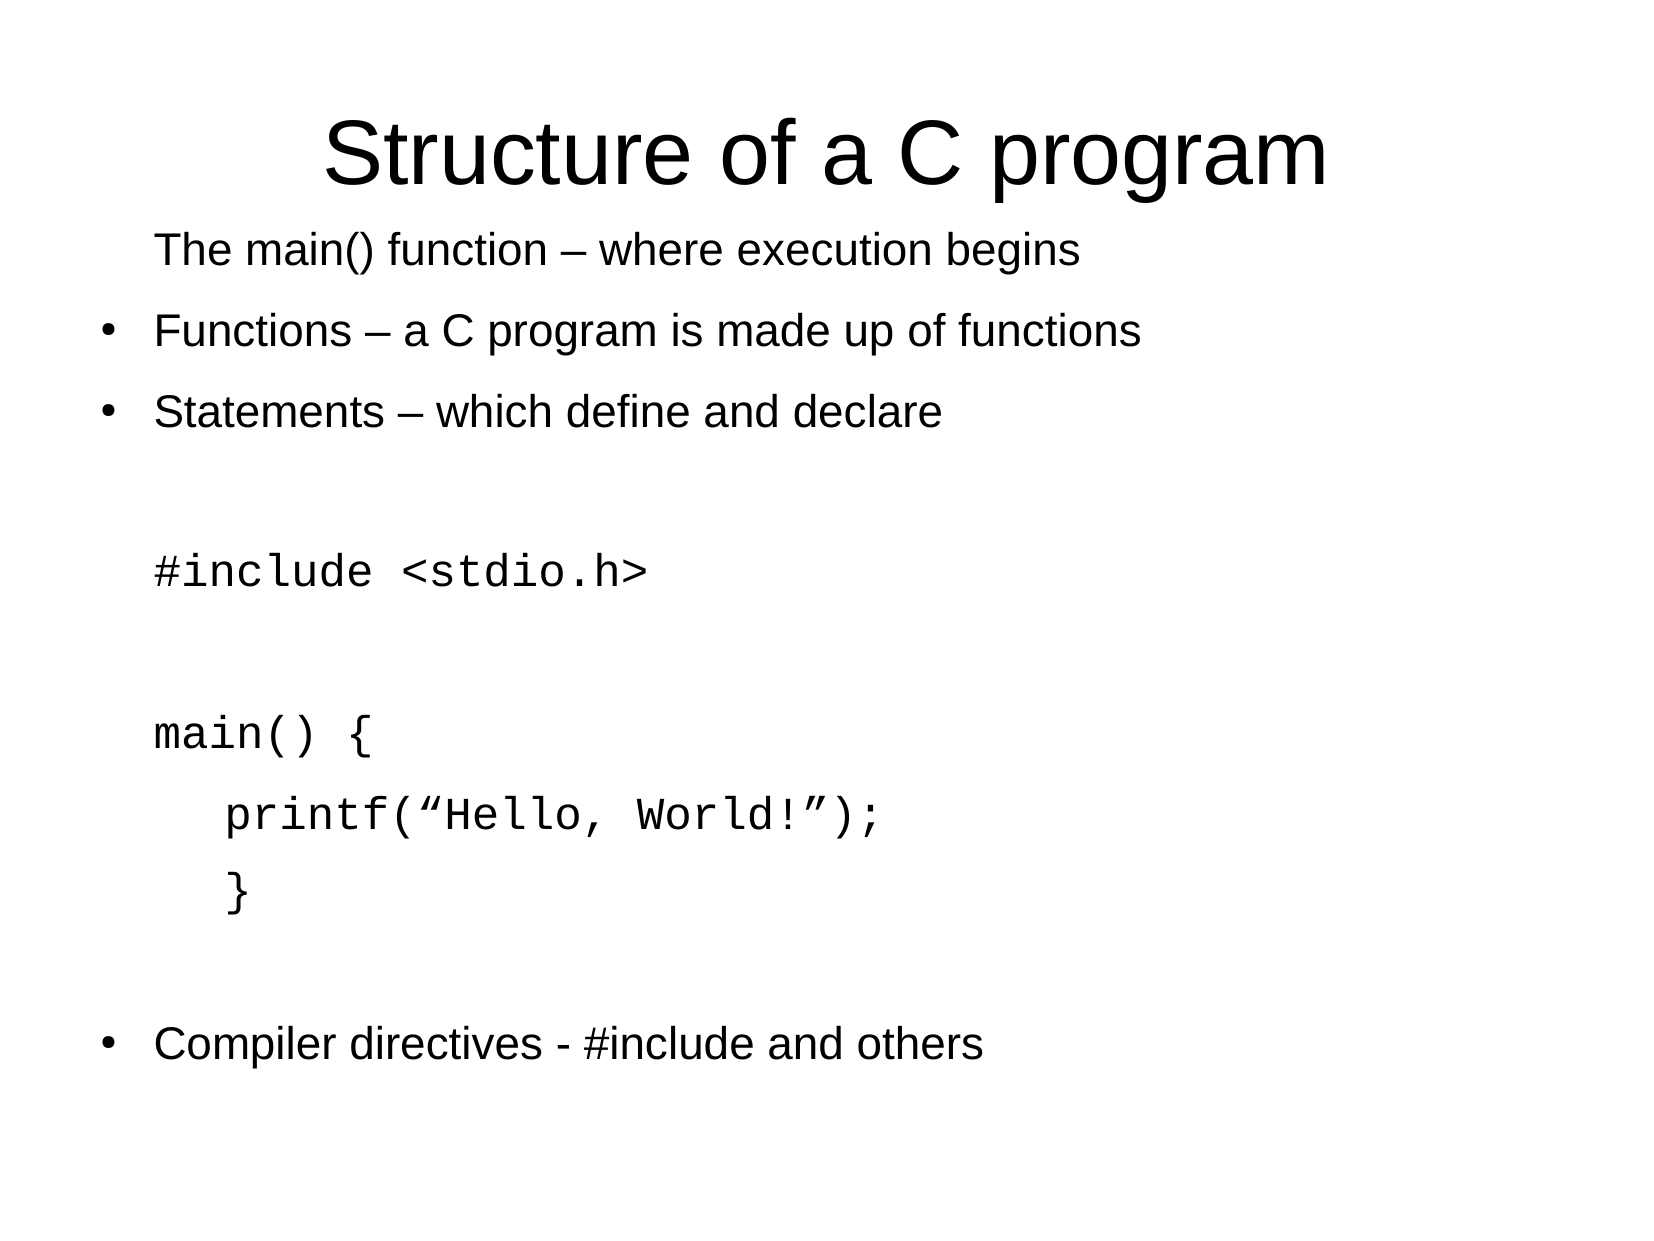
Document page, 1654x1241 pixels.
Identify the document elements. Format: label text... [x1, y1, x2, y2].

title Structure of a C program [82, 49, 1571, 257]
list The main() function – where execution begins Functions – a C program is made up of functions Statements – which define and declare #include <stdio.h> main() { printf(“Hello, World!”); } Compiler directives - #include and others [82, 224, 1538, 1170]
